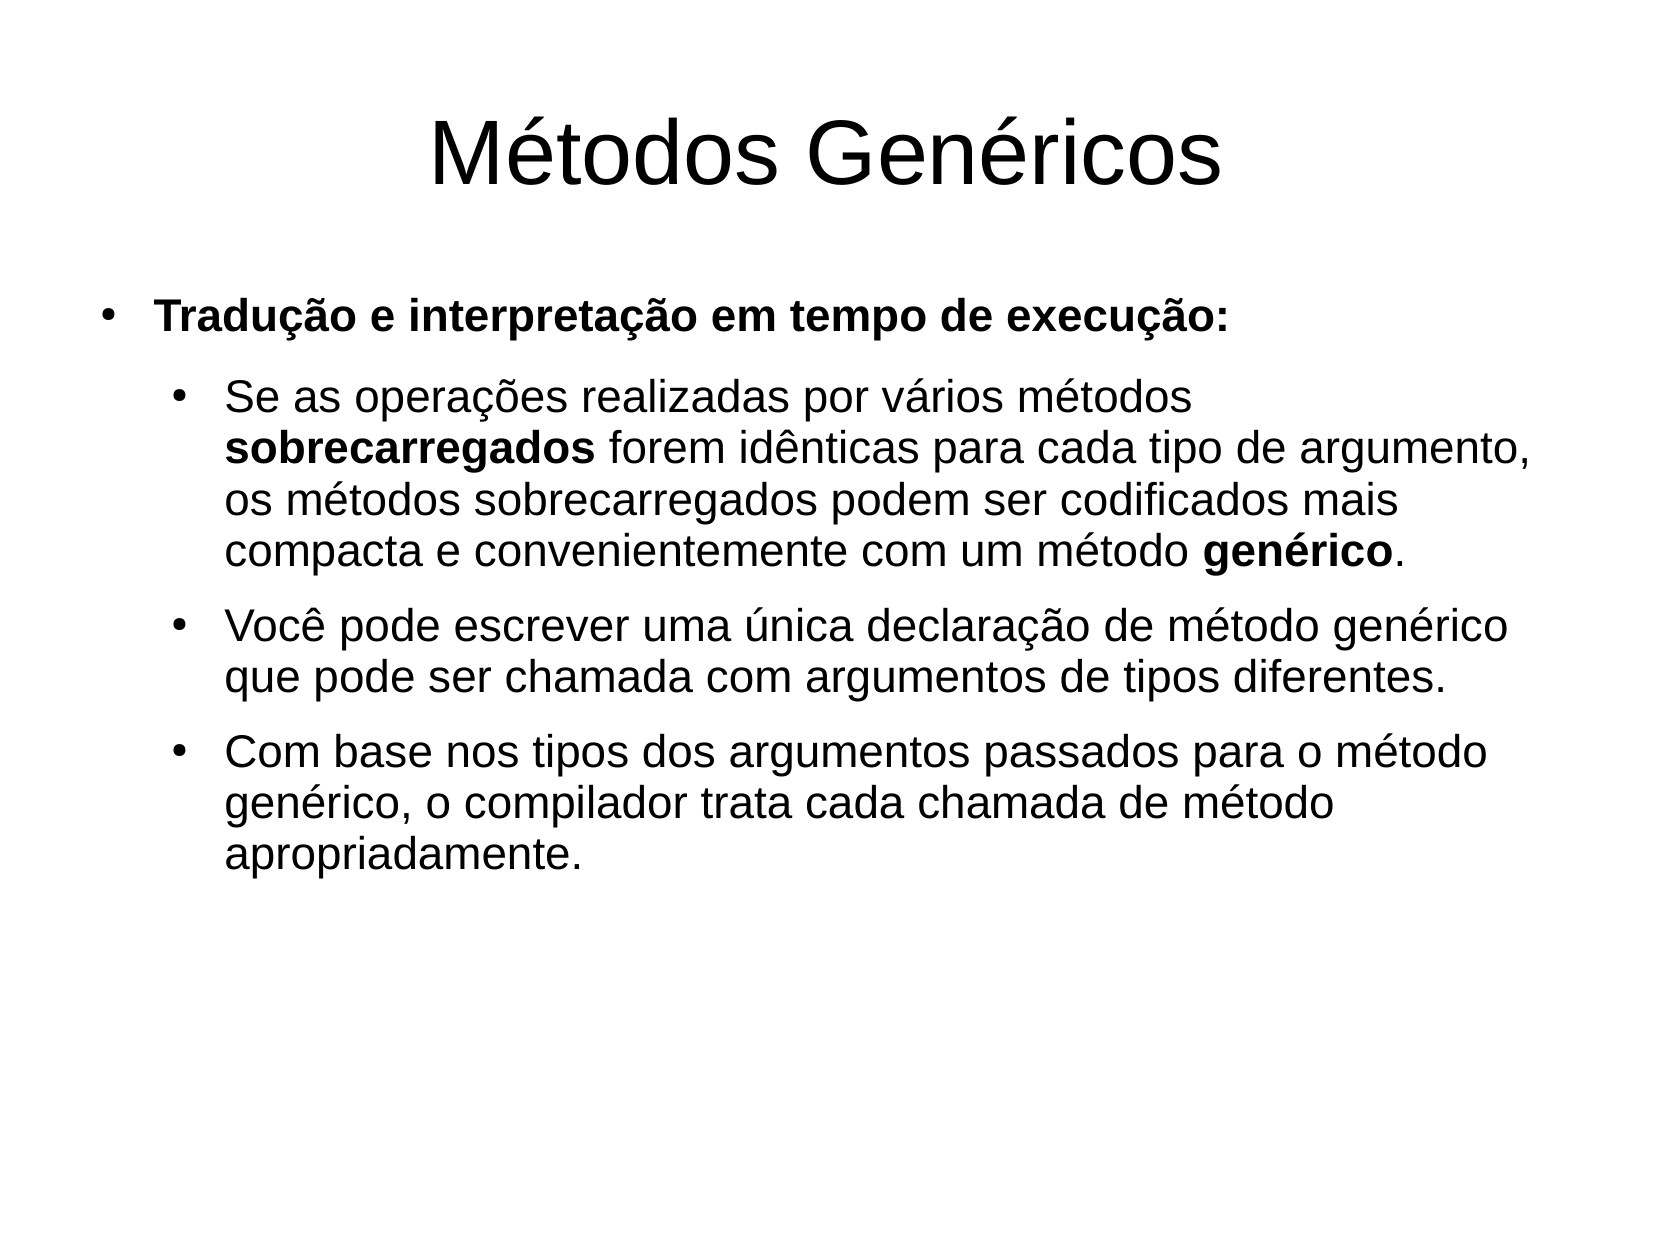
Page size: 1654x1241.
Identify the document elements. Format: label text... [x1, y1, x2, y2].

title Métodos Genéricos [82, 49, 1571, 257]
list Tradução e interpretação em tempo de execução: Se as operações realizadas por vários métodos sobrecarregados forem idênticas para cada tipo de argumento, os métodos sobrecarregados podem ser codificados mais compacta e convenientemente com um método genérico. Você pode escrever uma única declaração de método genérico que pode ser chamada com argumentos de tipos diferentes. Com base nos tipos dos argumentos passados para o método genérico, o compilador trata cada chamada de método apropriadamente. [82, 290, 1571, 1109]
